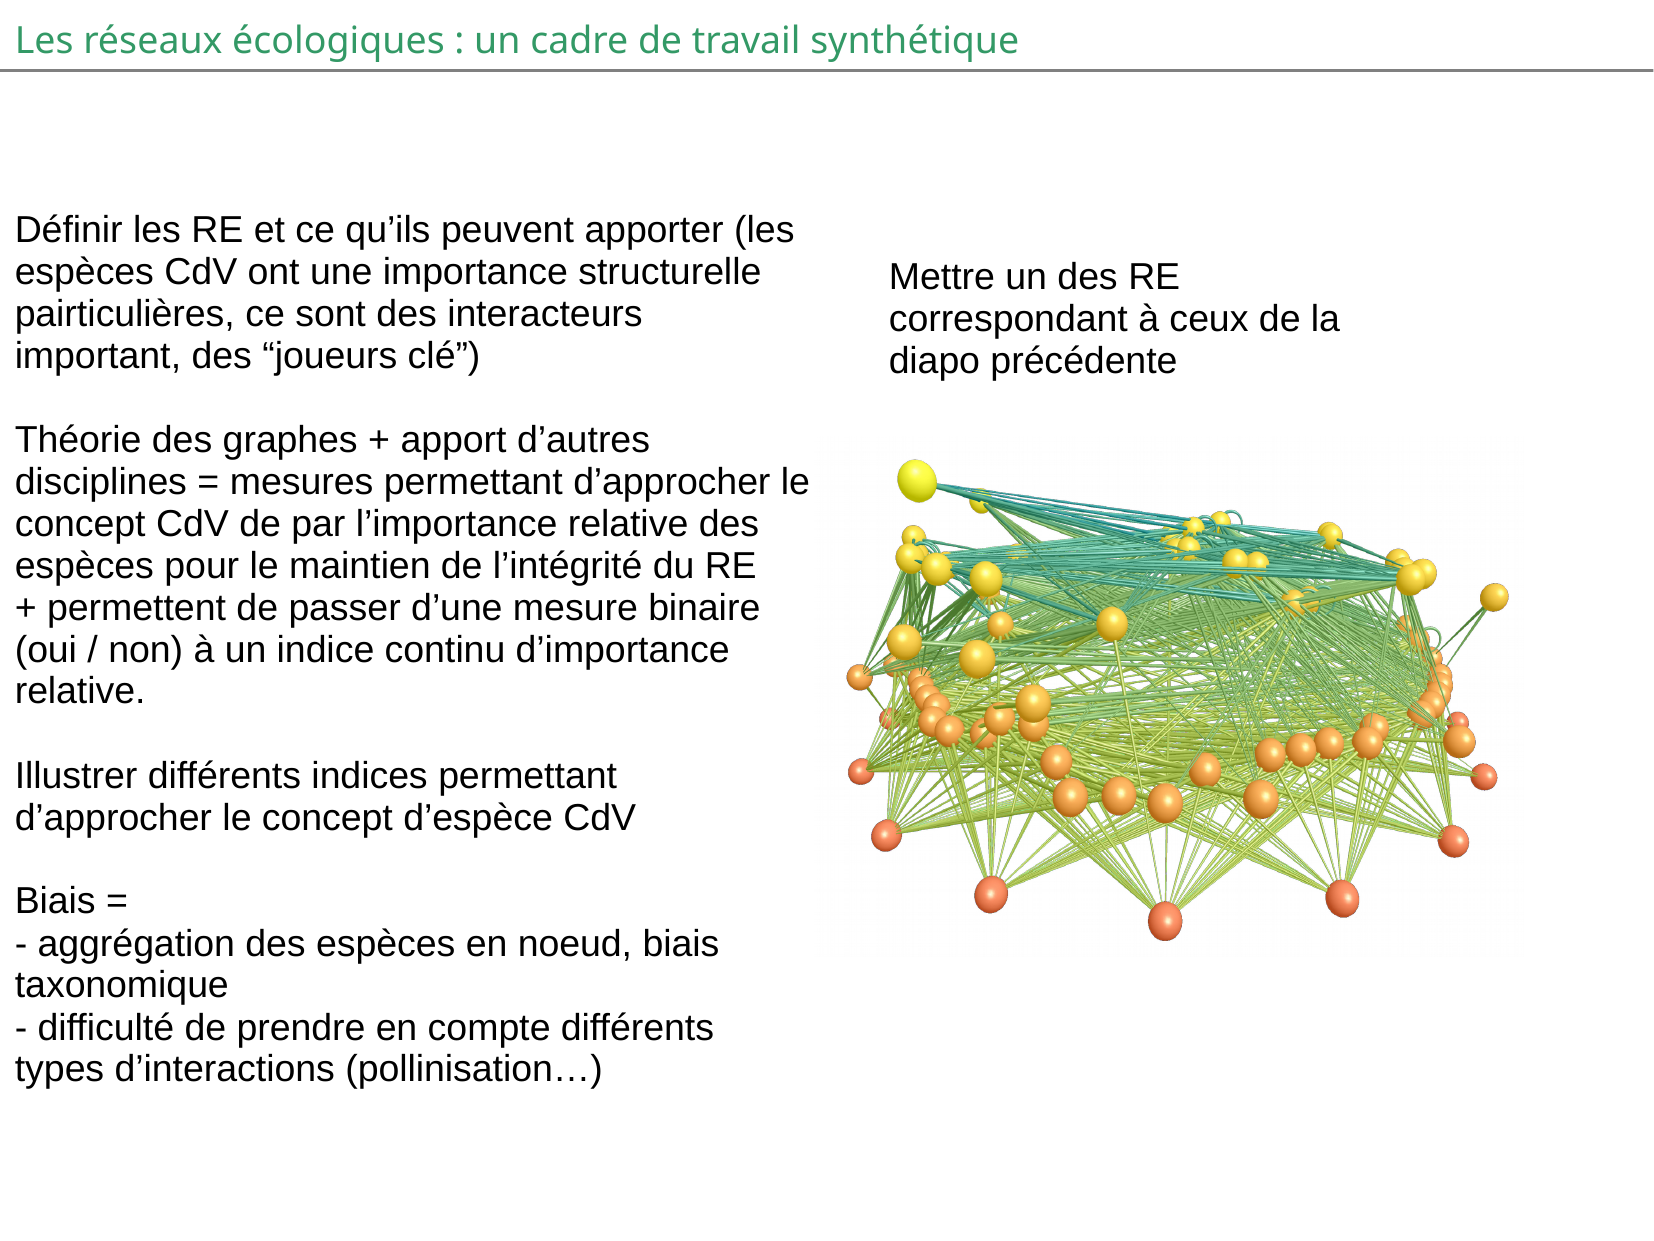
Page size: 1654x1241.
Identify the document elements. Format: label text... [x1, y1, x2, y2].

text_box Mettre un des RE correspondant à ceux de la diapo précédente [874, 248, 1359, 389]
text_box Les réseaux écologiques : un cadre de travail synthétique [0, 5, 1654, 65]
picture [814, 436, 1524, 957]
text_box Définir les RE et ce qu’ils peuvent apporter (les espèces CdV ont une importance structurelle pairticulières, ce sont des interacteurs important, des “joueurs clé”) Théorie des graphes + apport d’autres disciplines = mesures permettant d’approcher le concept CdV de par l’importance relative des espèces pour le maintien de l’intégrité du RE + permettent de passer d’une mesure binaire (oui / non) à un indice continu d’importance relative. Illustrer différents indices permettant d’approcher le concept d’espèce CdV Biais = - aggrégation des espèces en noeud, biais taxonomique - difficulté de prendre en compte différents types d’interactions (pollinisation…) [0, 200, 827, 1140]
